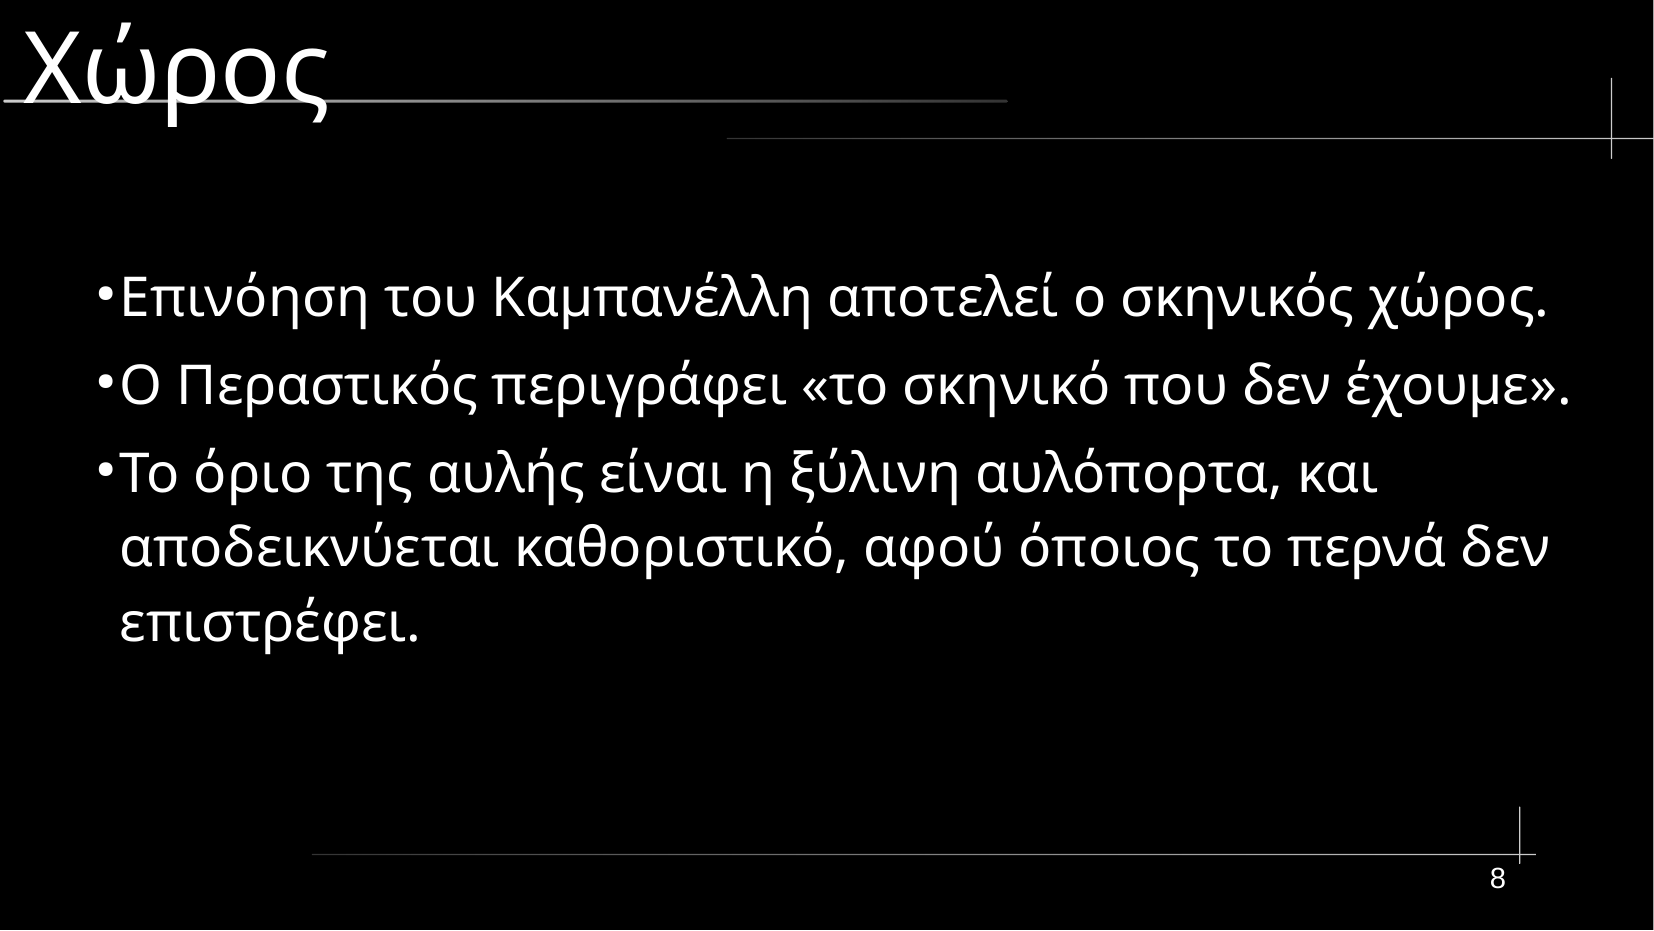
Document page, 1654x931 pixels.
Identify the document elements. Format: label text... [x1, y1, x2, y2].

title Χώρος [23, 7, 1589, 123]
list Επινόηση του Καμπανέλλη αποτελεί ο σκηνικός χώρος. Ο Περαστικός περιγράφει «το σκηνικό που δεν έχουμε». Το όριο της αυλής είναι η ξύλινη αυλόπορτα, και αποδεικνύεται καθοριστικό, αφού όποιος το περνά δεν επιστρέφει. [88, 257, 1577, 798]
